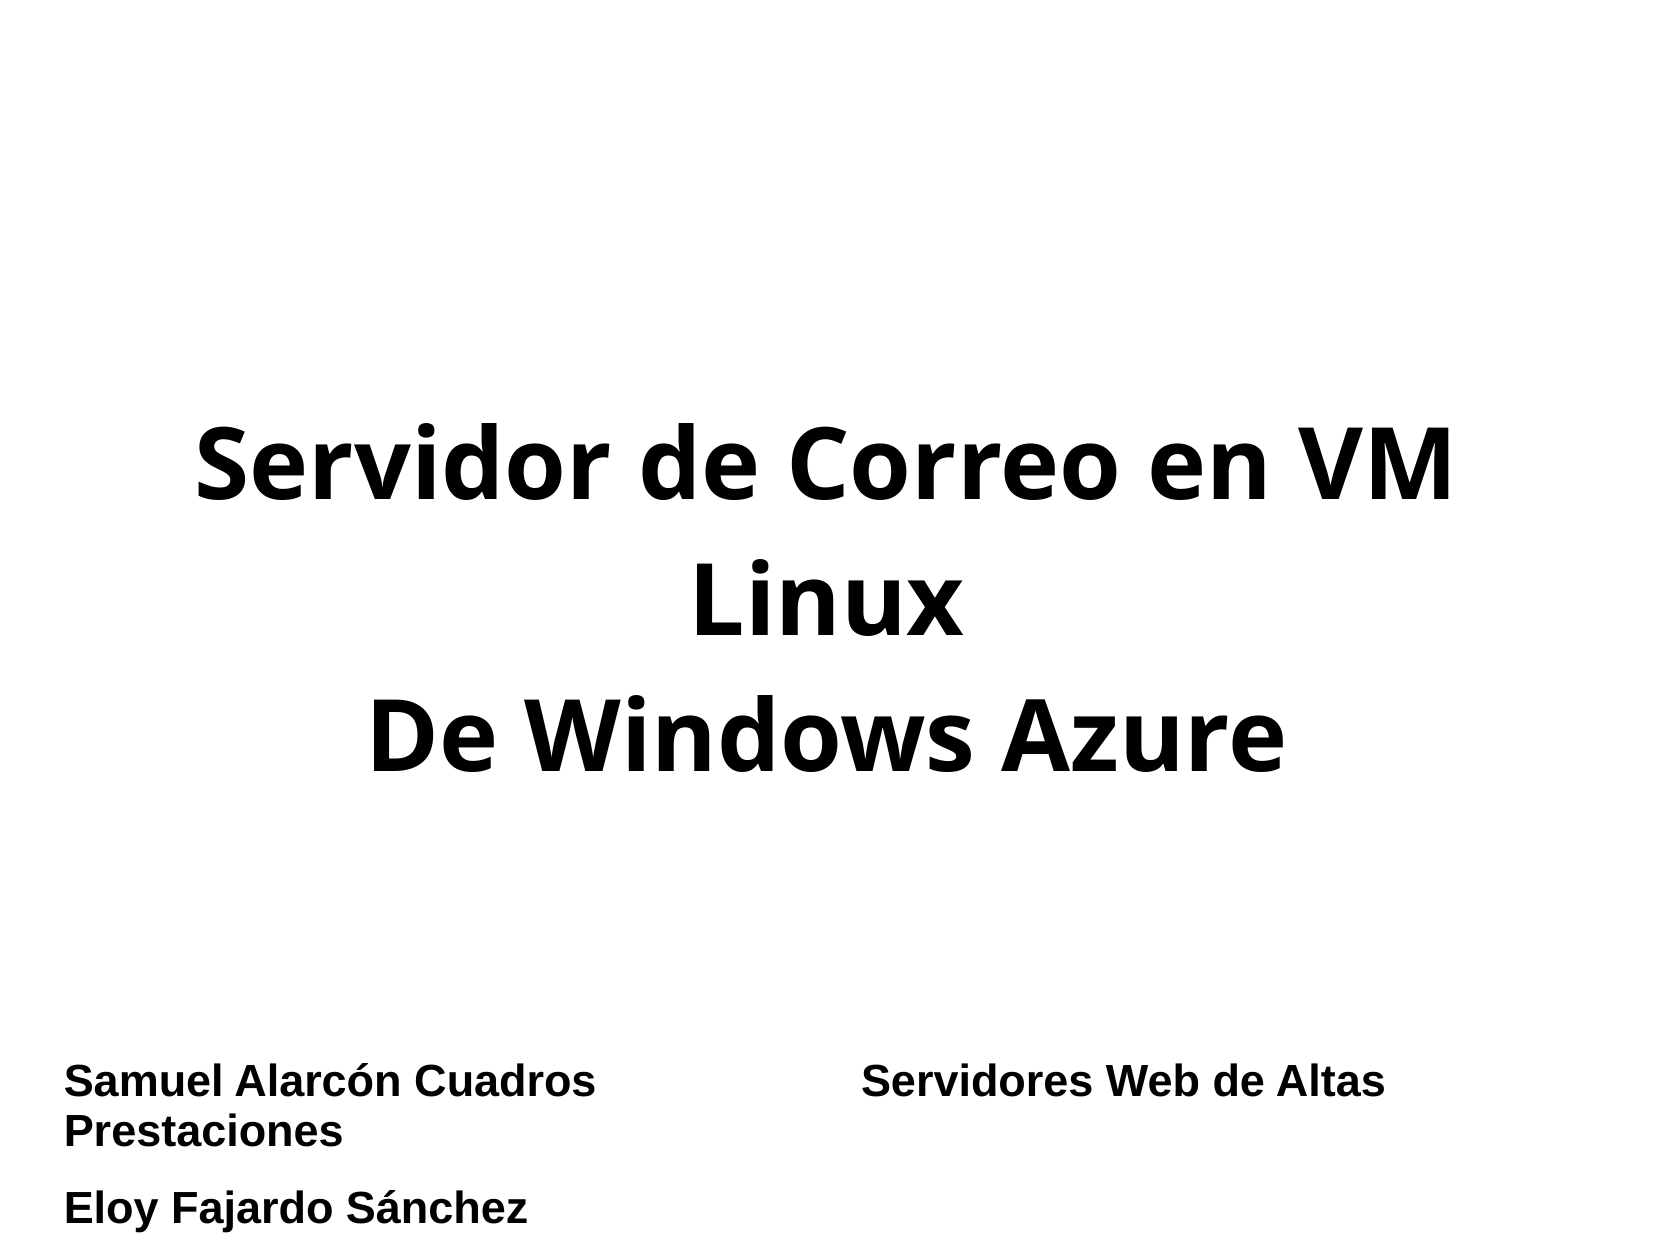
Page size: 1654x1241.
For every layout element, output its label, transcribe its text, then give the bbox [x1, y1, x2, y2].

list Samuel Alarcón Cuadros Servidores Web de Altas Prestaciones Eloy Fajardo Sánchez [0, 307, 1489, 1241]
subtitle Servidor de Correo en VM Linux De Windows Azure [82, 106, 1571, 1087]
